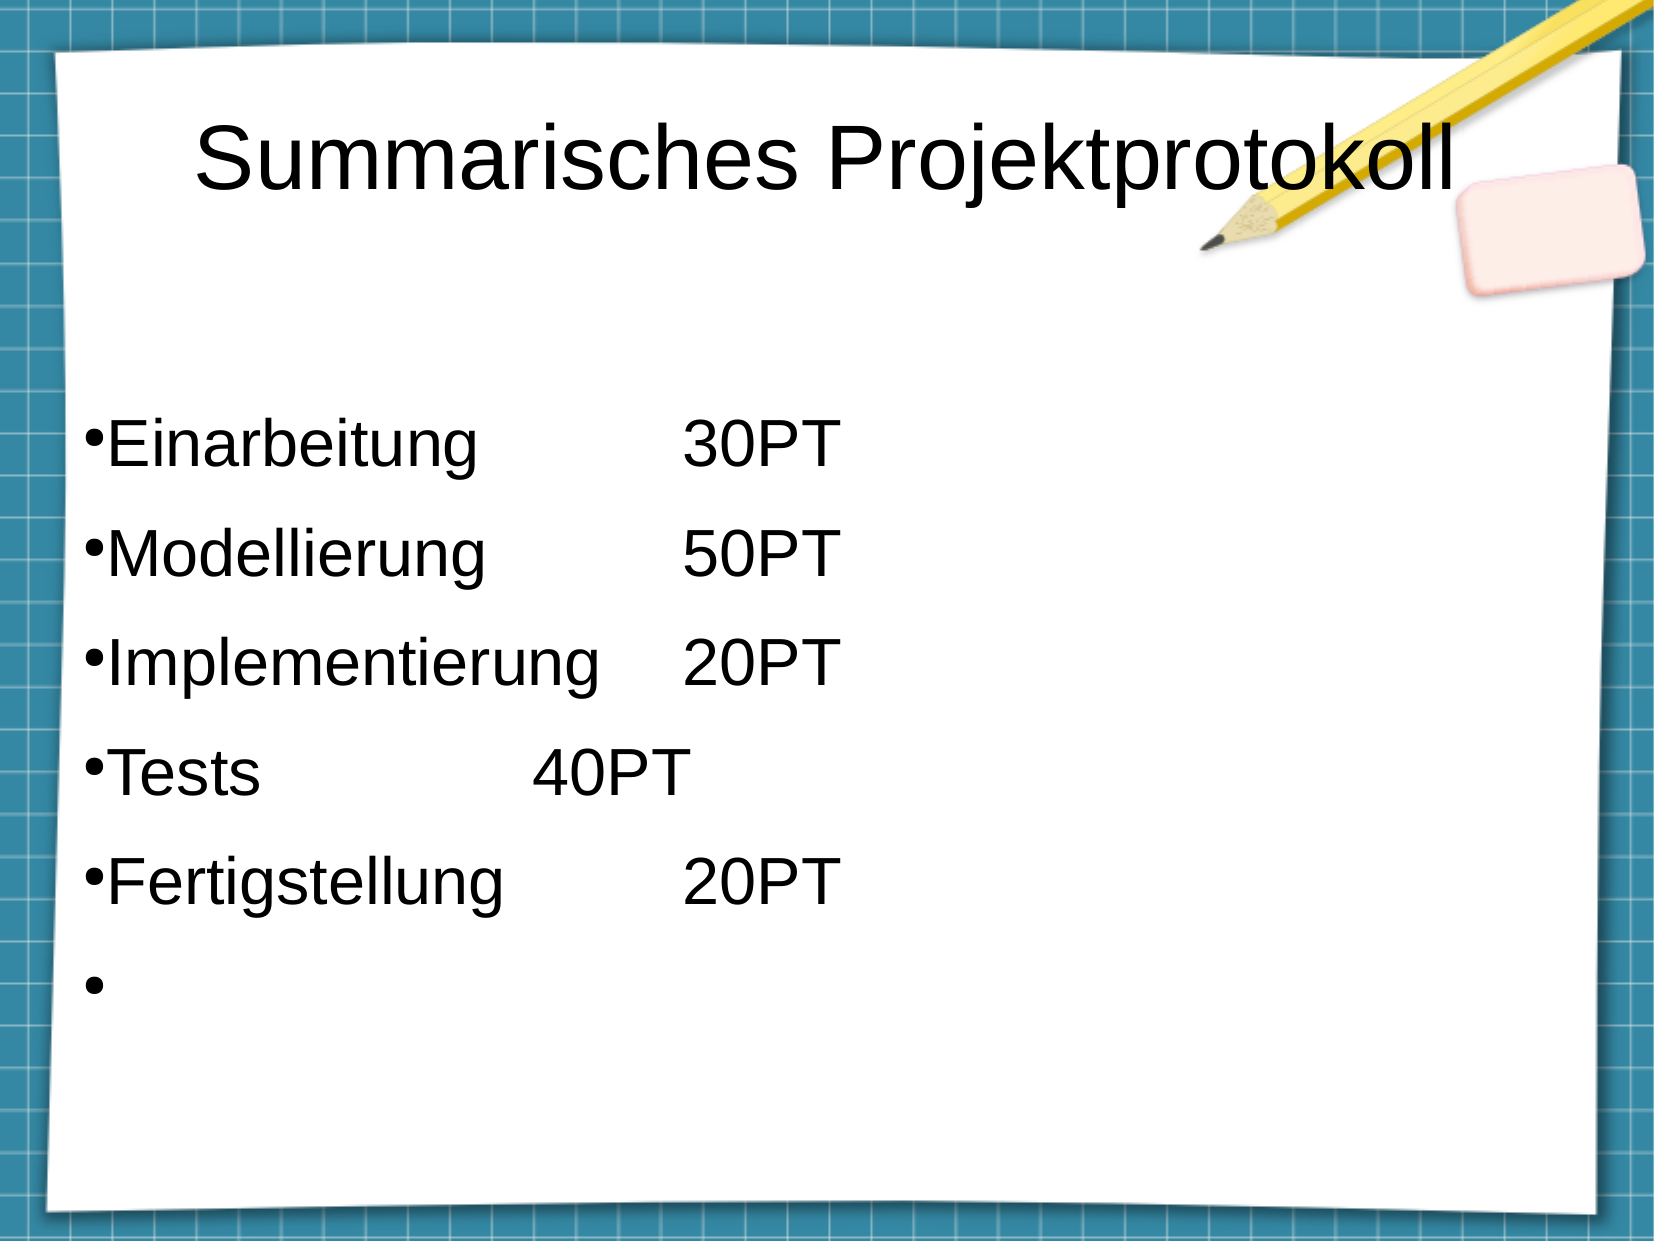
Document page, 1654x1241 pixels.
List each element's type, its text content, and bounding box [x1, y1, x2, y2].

title Summarisches Projektprotokoll [82, 49, 1571, 257]
list Einarbeitung 30PT Modellierung 50PT Implementierung 20PT Tests 40PT Fertigstellung 20PT [82, 290, 1571, 1010]
